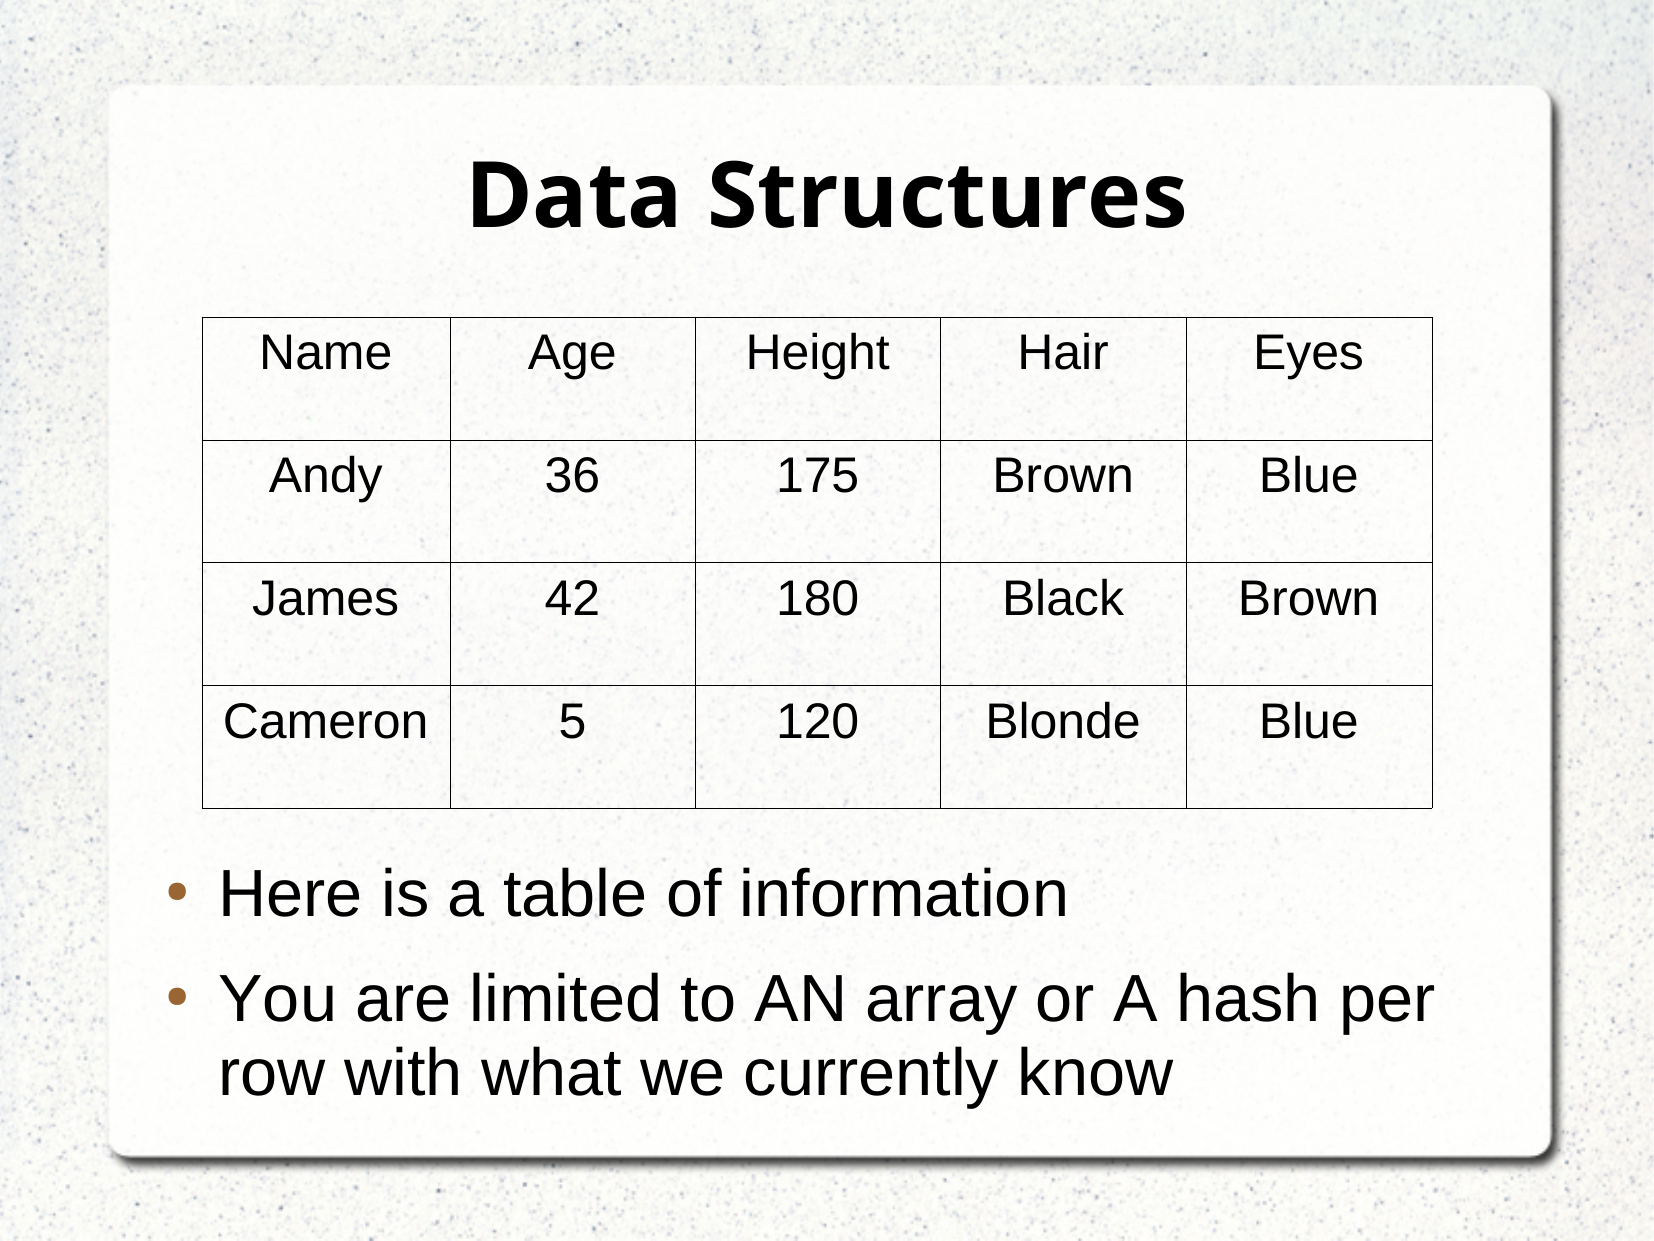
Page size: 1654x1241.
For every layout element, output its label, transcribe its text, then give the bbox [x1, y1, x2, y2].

table_cell Blonde [941, 686, 1186, 808]
table_header Age [451, 318, 695, 440]
table_cell Andy [203, 441, 450, 562]
table_header Name [203, 318, 450, 440]
table_cell 180 [696, 563, 940, 685]
table_cell Black [941, 563, 1186, 685]
table_header Height [696, 318, 940, 440]
list Here is a table of information You are limited to AN array or A hash per row with what we currently know [147, 856, 1536, 1182]
table_cell 42 [451, 563, 695, 685]
title Data Structures [118, 88, 1536, 296]
table_cell Brown [941, 441, 1186, 562]
table_cell 5 [451, 686, 695, 808]
table_cell Cameron [203, 686, 450, 808]
table_cell James [203, 563, 450, 685]
table_cell 120 [696, 686, 940, 808]
picture [0, 0, 1654, 1241]
table_cell Brown [1187, 563, 1432, 685]
table_header Eyes [1187, 318, 1432, 440]
table_cell 175 [696, 441, 940, 562]
table_cell Blue [1187, 686, 1432, 808]
table_cell 36 [451, 441, 695, 562]
table_cell Blue [1187, 441, 1432, 562]
table_header Hair [941, 318, 1186, 440]
